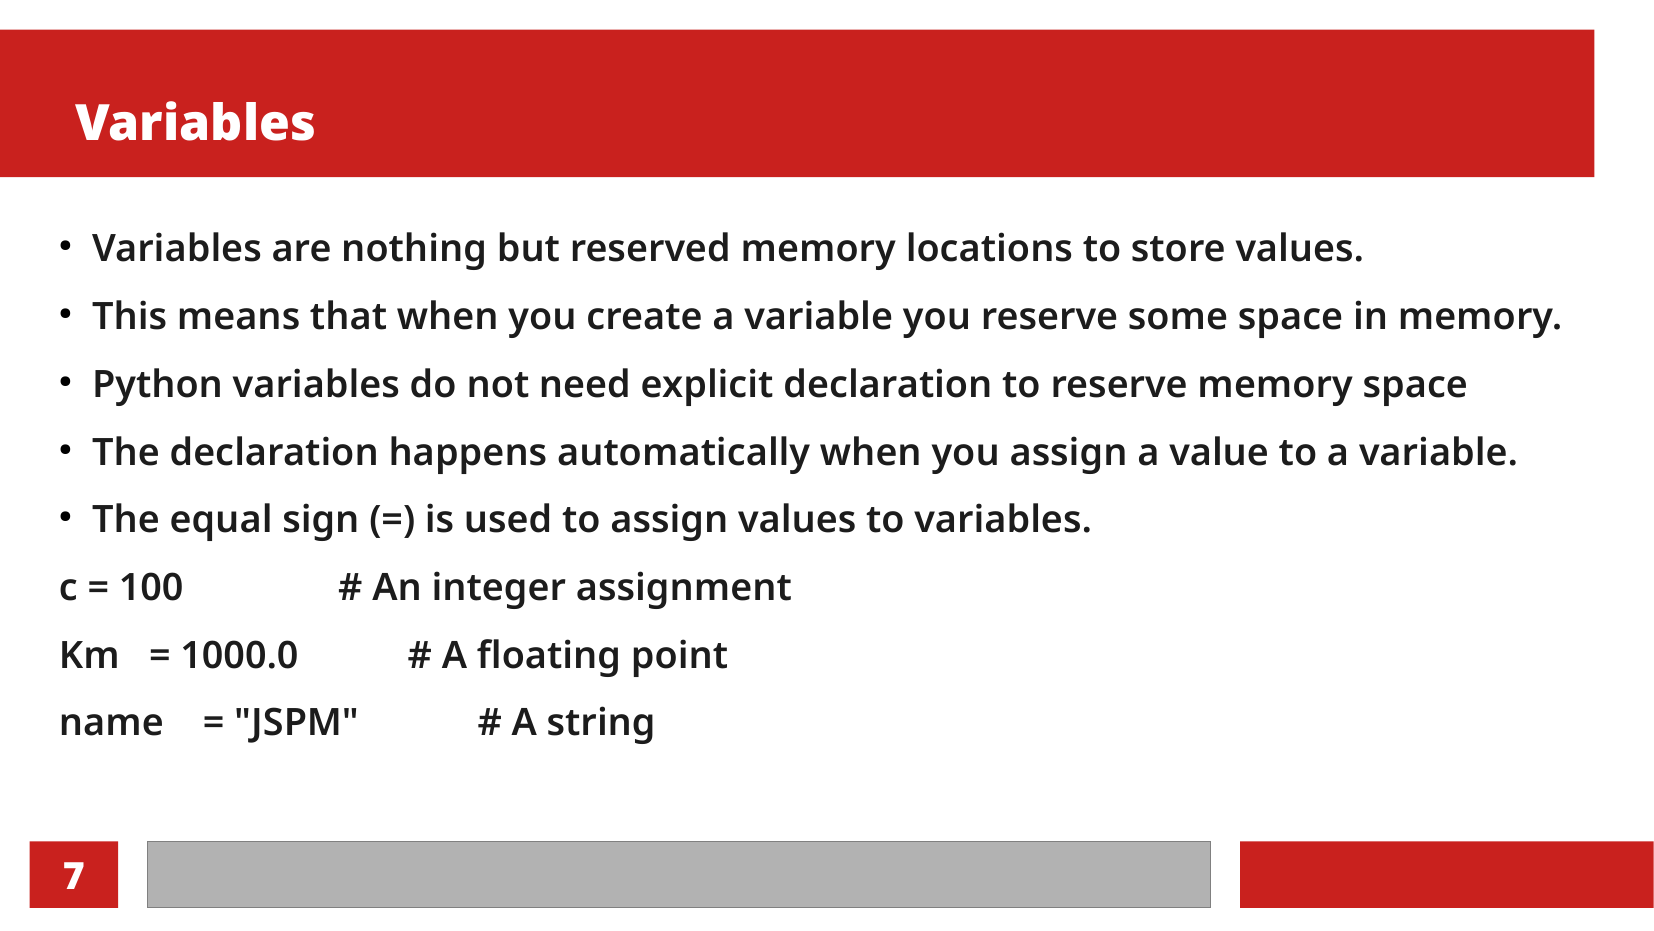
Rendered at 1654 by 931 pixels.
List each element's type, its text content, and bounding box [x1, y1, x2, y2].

list Variables are nothing but reserved memory locations to store values. This means that when you create a variable you reserve some space in memory. Python variables do not need explicit declaration to reserve memory space The declaration happens automatically when you assign a value to a variable. The equal sign (=) is used to assign values to variables. c = 100 # An integer assignment Km = 1000.0 # A floating point name = "JSPM" # A string [59, 221, 1565, 798]
title Variables [75, 37, 1611, 156]
